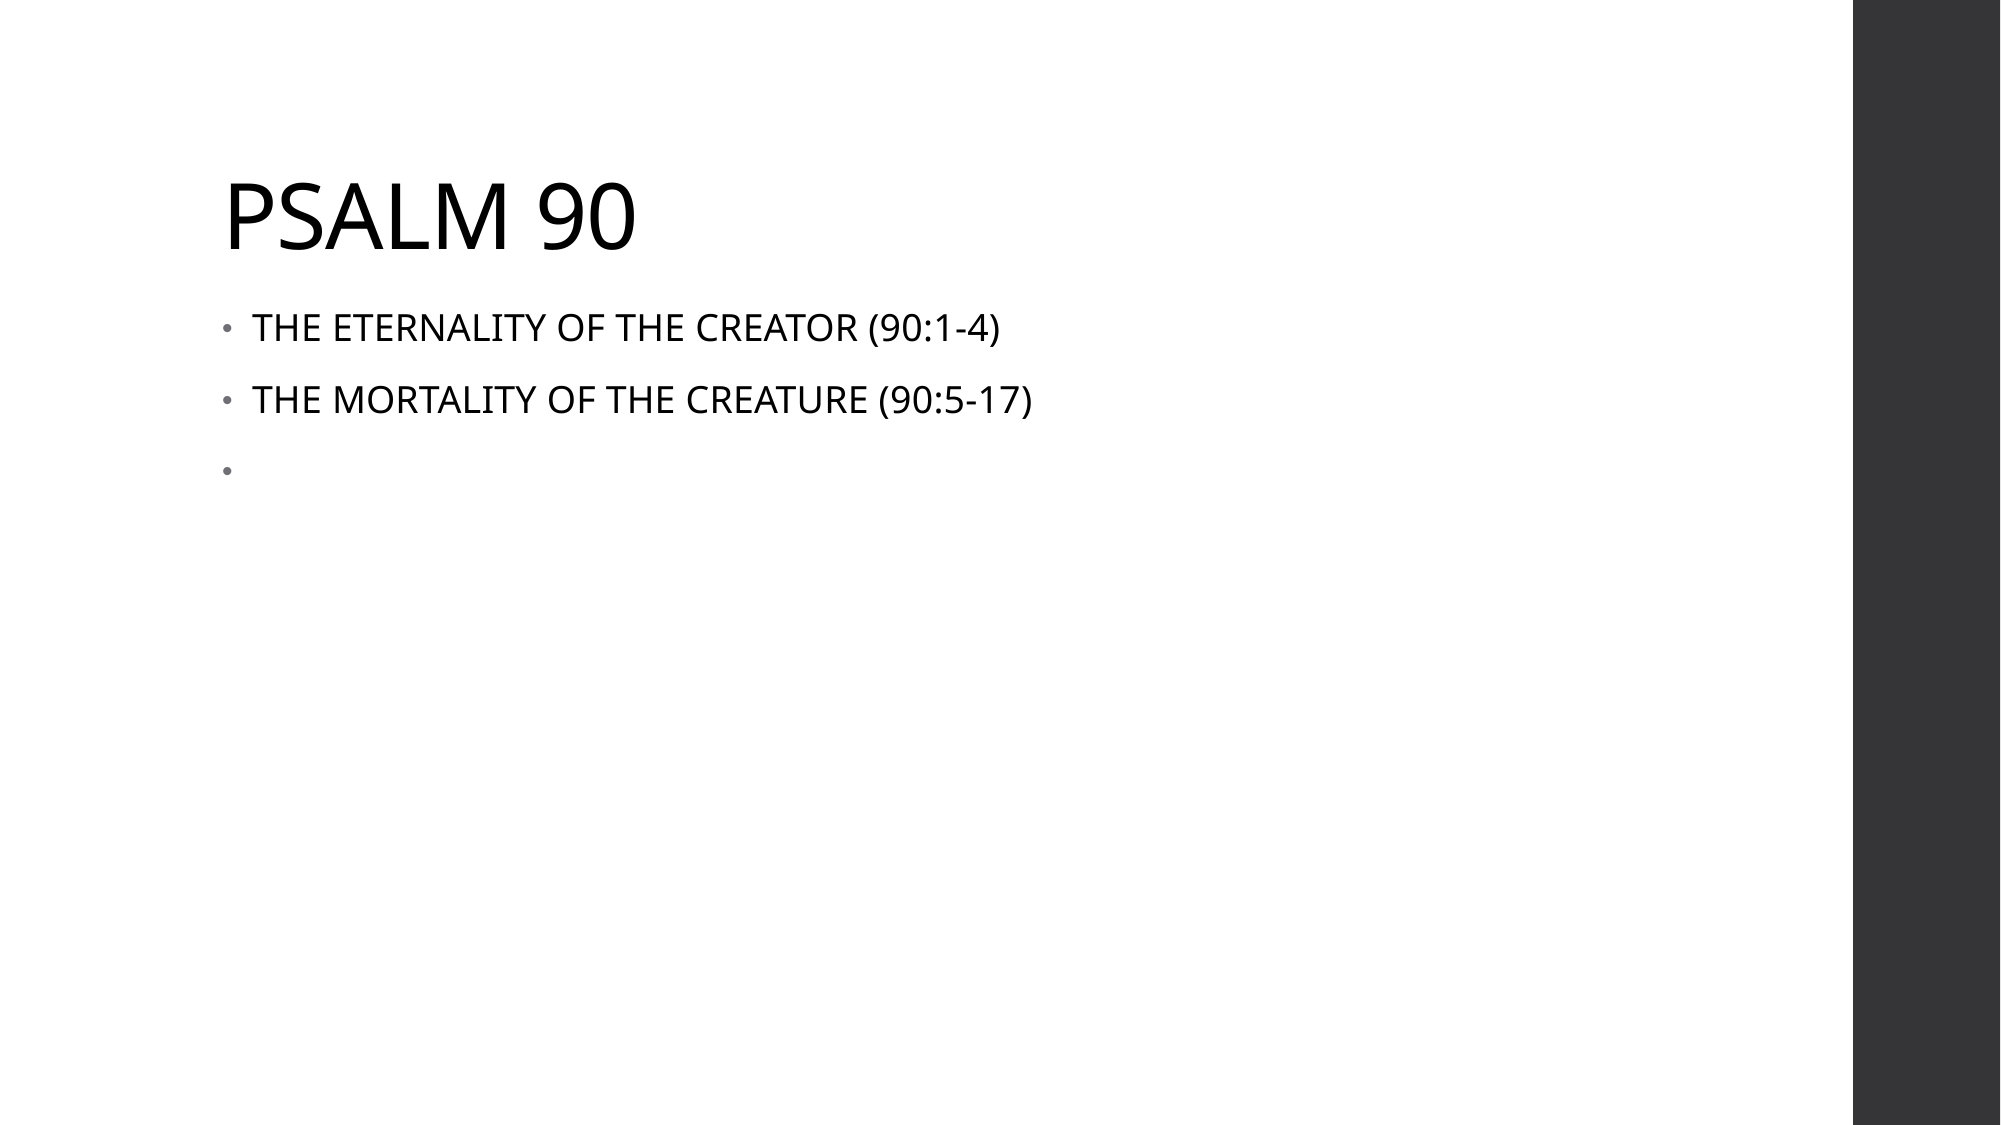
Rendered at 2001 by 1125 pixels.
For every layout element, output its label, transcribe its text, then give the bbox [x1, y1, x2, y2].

list THE ETERNALITY OF THE CREATOR (90:1-4) THE MORTALITY OF THE CREATURE (90:5-17) [206, 299, 1617, 1014]
title PSALM 90 [206, 60, 1797, 278]
